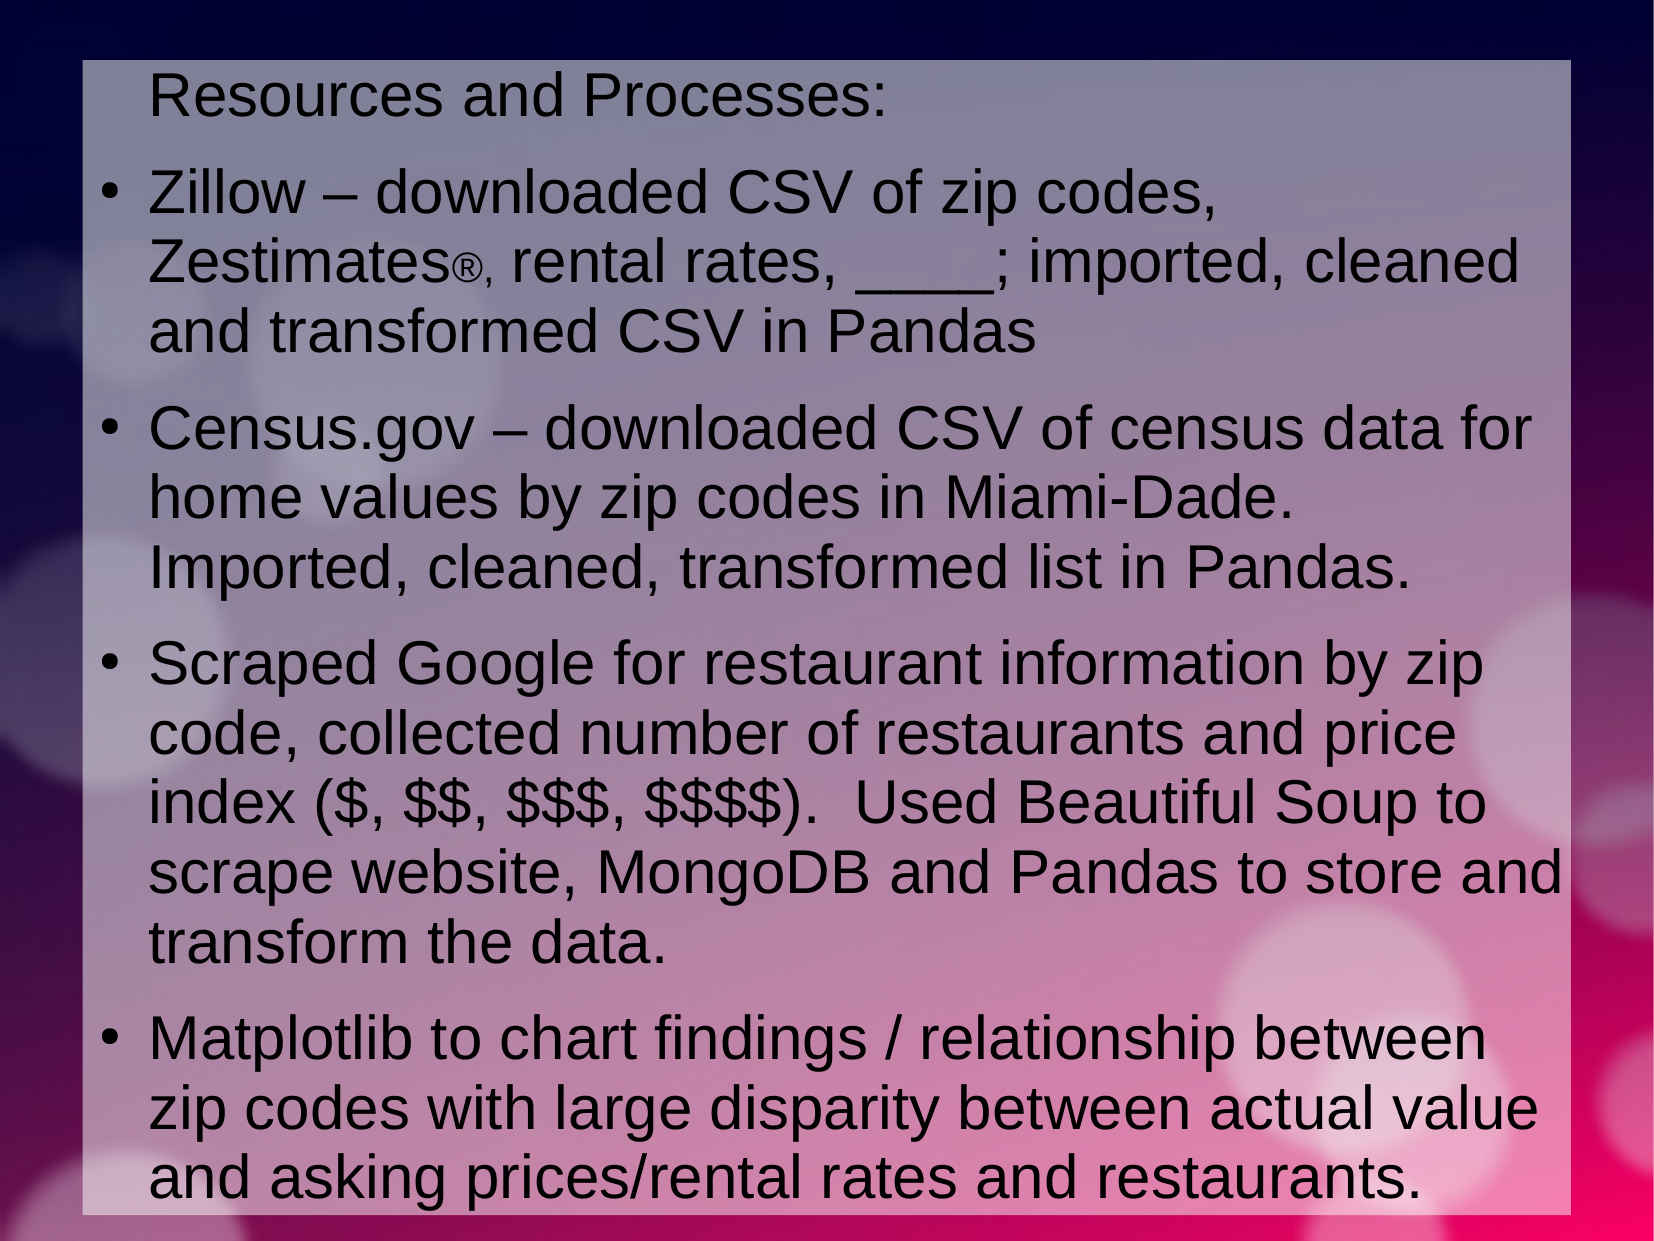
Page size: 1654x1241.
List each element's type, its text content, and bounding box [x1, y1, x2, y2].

picture [0, 0, 1654, 1241]
list Resources and Processes: Zillow – downloaded CSV of zip codes, Zestimates®, rental rates, ____; imported, cleaned and transformed CSV in Pandas Census.gov – downloaded CSV of census data for home values by zip codes in Miami-Dade. Imported, cleaned, transformed list in Pandas. Scraped Google for restaurant information by zip code, collected number of restaurants and price index ($, $$, $$$, $$$$). Used Beautiful Soup to scrape website, MongoDB and Pandas to store and transform the data. Matplotlib to chart findings / relationship between zip codes with large disparity between actual value and asking prices/rental rates and restaurants. [82, 60, 1571, 1216]
